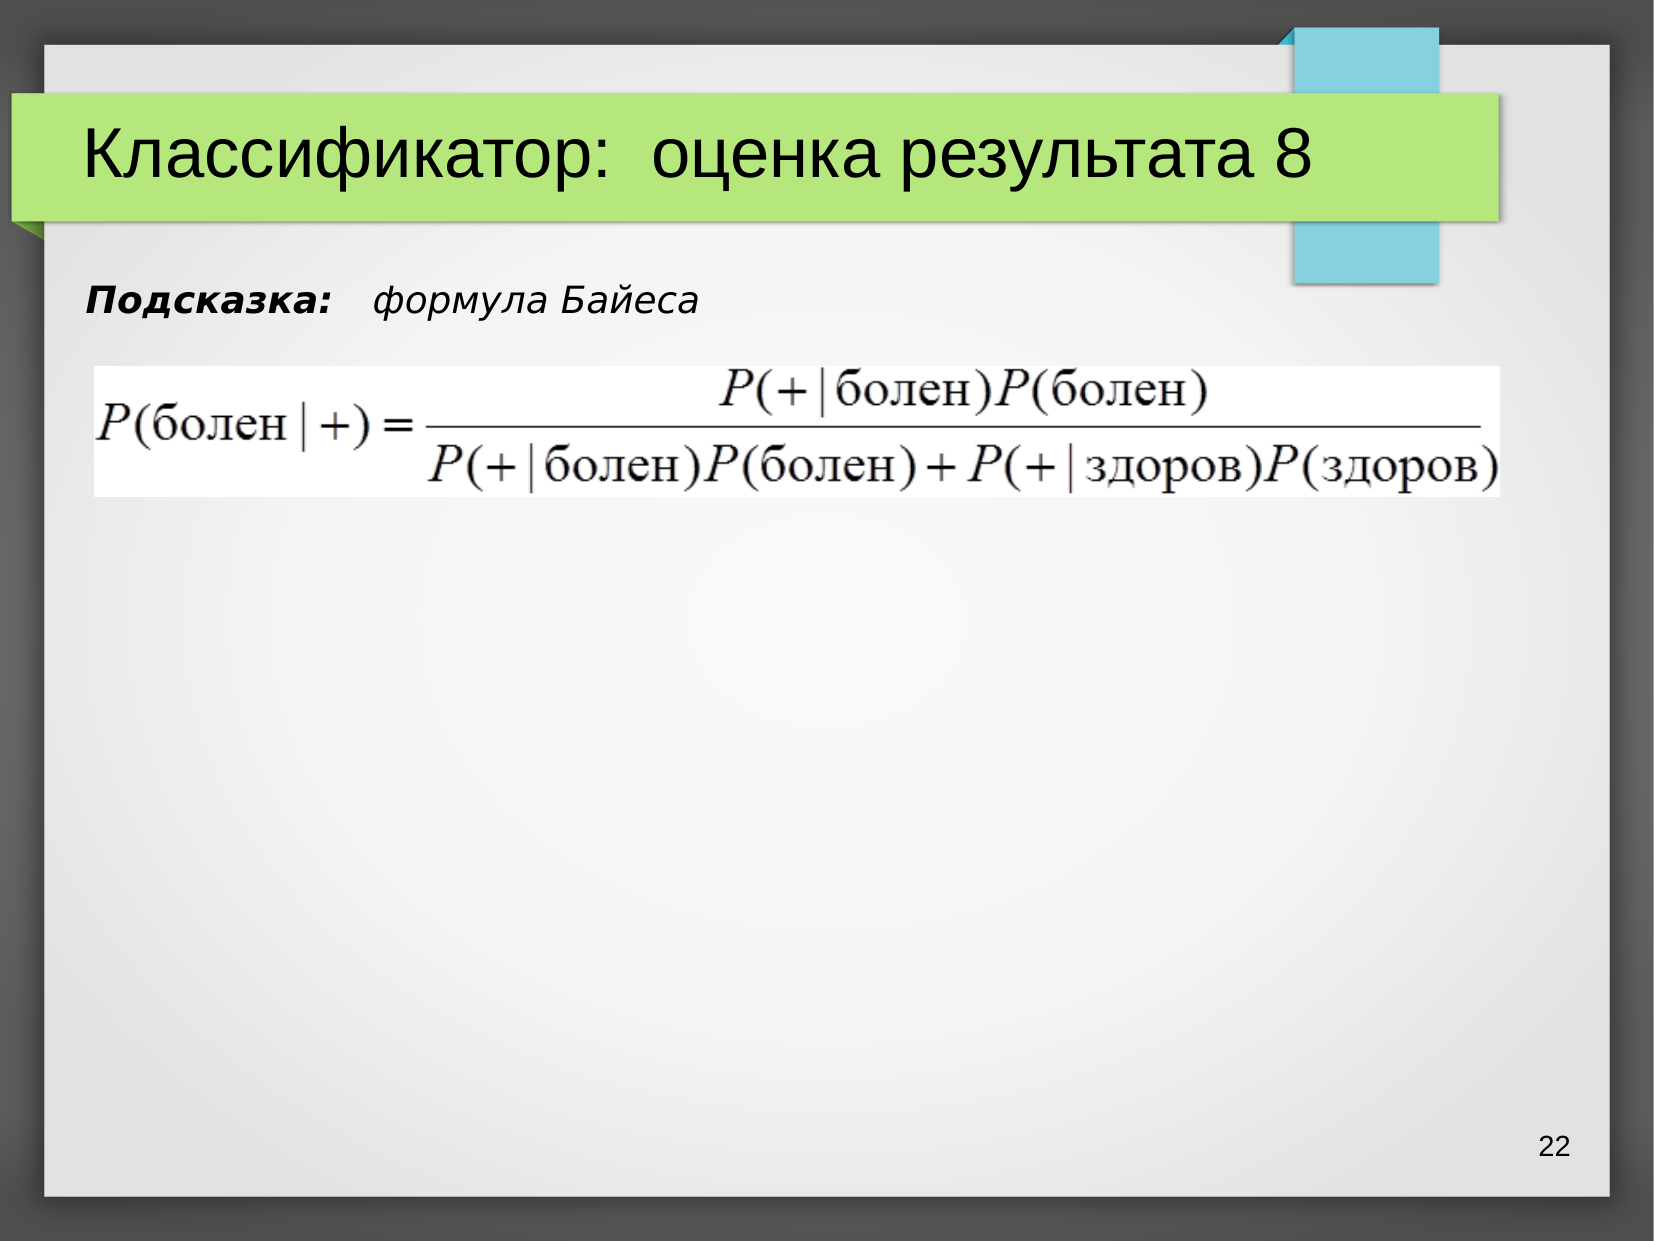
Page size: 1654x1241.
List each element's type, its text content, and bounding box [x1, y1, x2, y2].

title Классификатор: оценка результата 8 [82, 49, 1571, 257]
picture [0, 0, 1654, 1241]
text_box Подсказка: формула Байеса [70, 271, 1371, 426]
